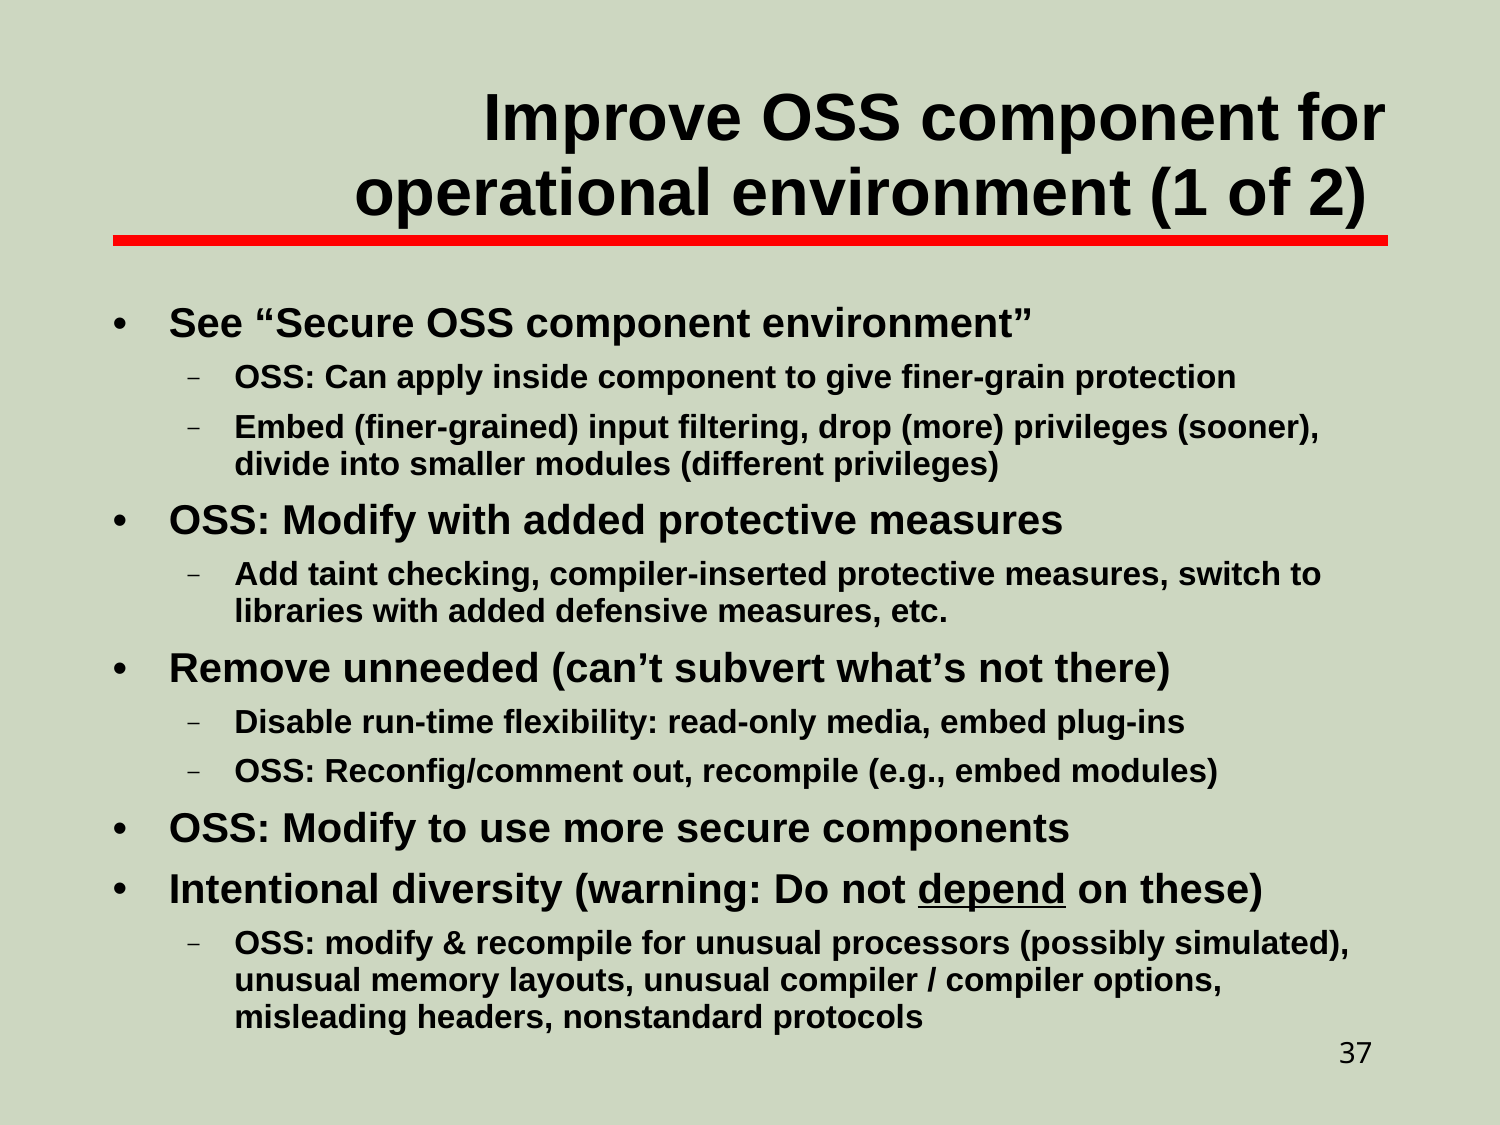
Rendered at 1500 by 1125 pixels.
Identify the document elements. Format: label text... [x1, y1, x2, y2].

list See “Secure OSS component environment” OSS: Can apply inside component to give finer-grain protection Embed (finer-grained) input filtering, drop (more) privileges (sooner), divide into smaller modules (different privileges) OSS: Modify with added protective measures Add taint checking, compiler-inserted protective measures, switch to libraries with added defensive measures, etc. Remove unneeded (can’t subvert what’s not there) Disable run-time flexibility: read-only media, embed plug-ins OSS: Reconfig/comment out, recompile (e.g., embed modules) OSS: Modify to use more secure components Intentional diversity (warning: Do not depend on these) OSS: modify & recompile for unusual processors (possibly simulated), unusual memory layouts, unusual compiler / compiler options, misleading headers, nonstandard protocols [112, 299, 1388, 1084]
title Improve OSS component for operational environment (1 of 2) [337, 79, 1388, 230]
